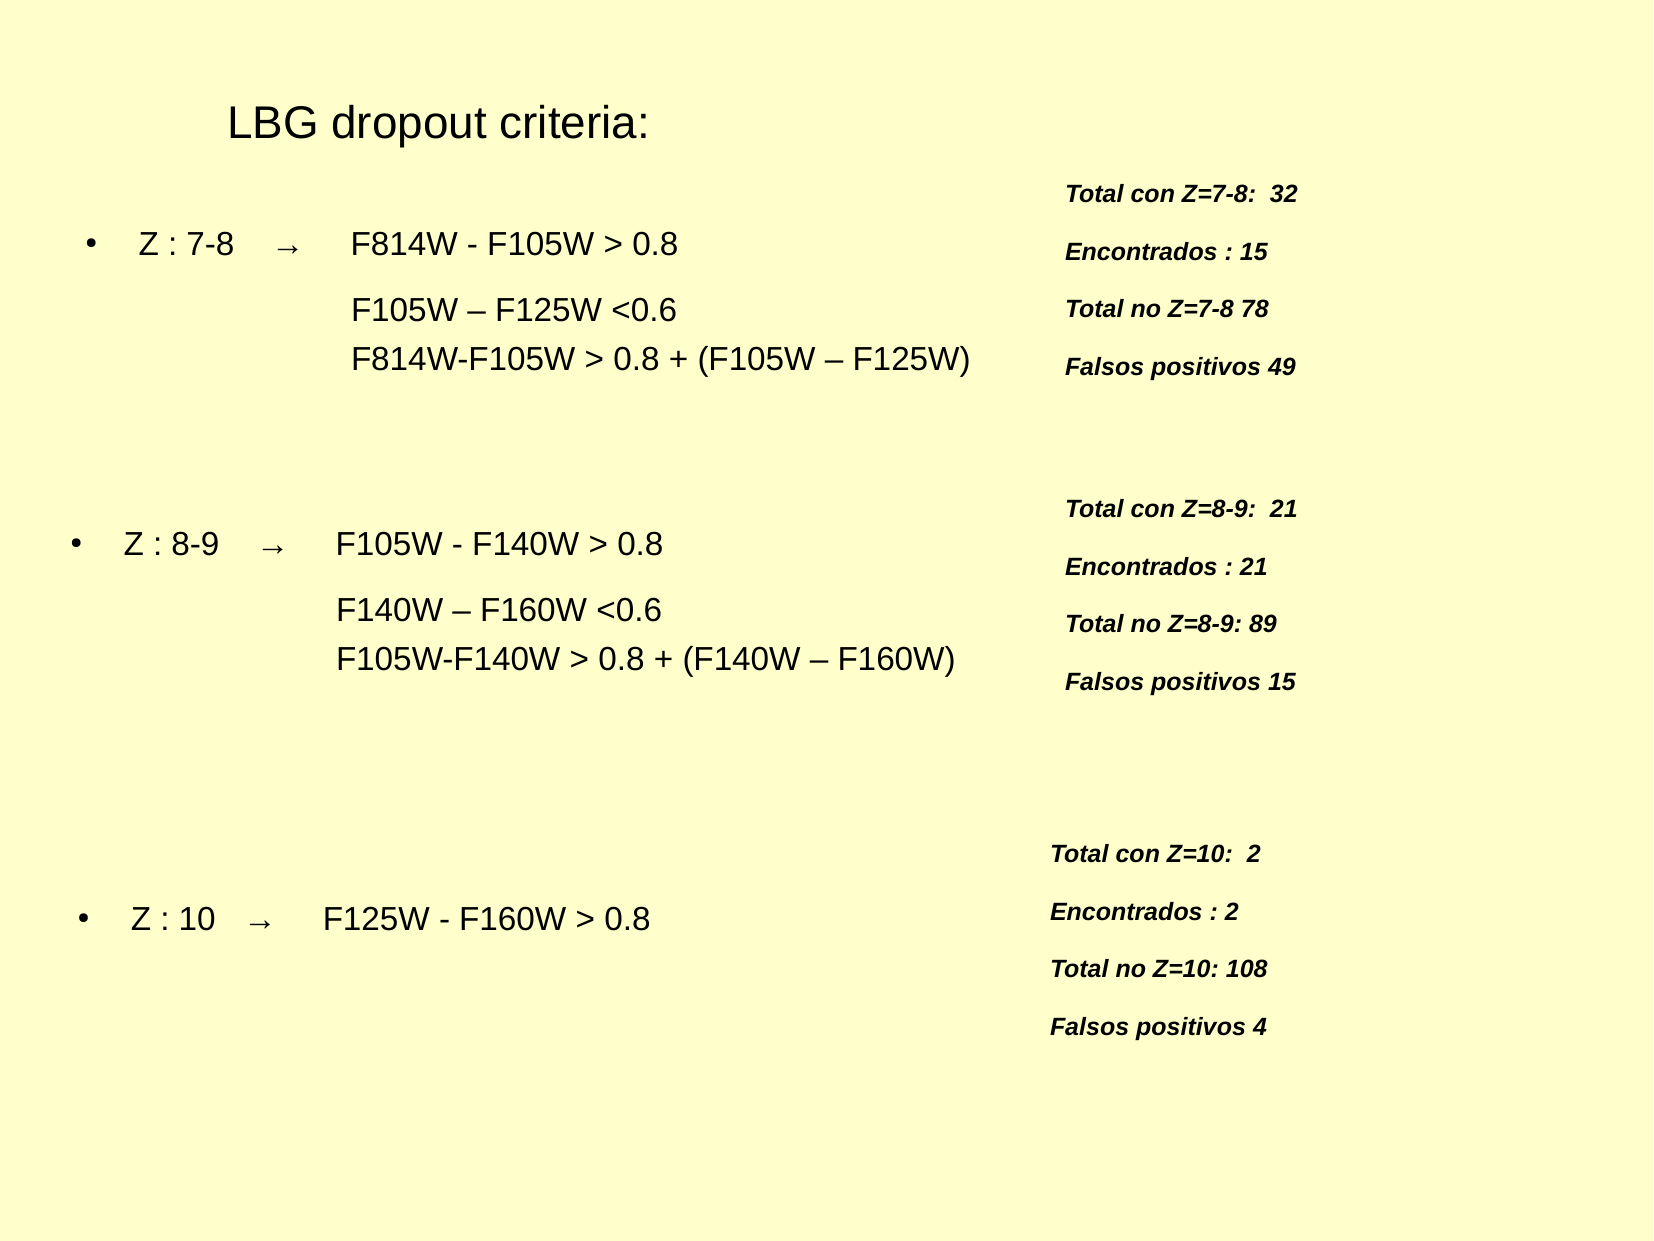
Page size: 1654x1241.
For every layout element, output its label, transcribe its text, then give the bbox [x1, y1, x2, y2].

list Z : 10 → F125W - F160W > 0.8 [60, 900, 968, 1120]
list Total con Z=7-8: 32 Encontrados : 15 Total no Z=7-8 78 Falsos positivos 49 [1065, 180, 1523, 415]
list Total con Z=8-9: 21 Encontrados : 21 Total no Z=8-9: 89 Falsos positivos 15 [1065, 495, 1523, 730]
list Z : 8-9 → F105W - F140W > 0.8 F140W – F160W <0.6 F105W-F140W > 0.8 + (F140W – F160W) [52, 525, 961, 745]
title LBG dropout criteria: [82, 49, 796, 196]
list Z : 7-8 → F814W - F105W > 0.8 F105W – F125W <0.6 F814W-F105W > 0.8 + (F105W – F125W) [67, 225, 976, 445]
list Total con Z=10: 2 Encontrados : 2 Total no Z=10: 108 Falsos positivos 4 [1050, 840, 1508, 1075]
